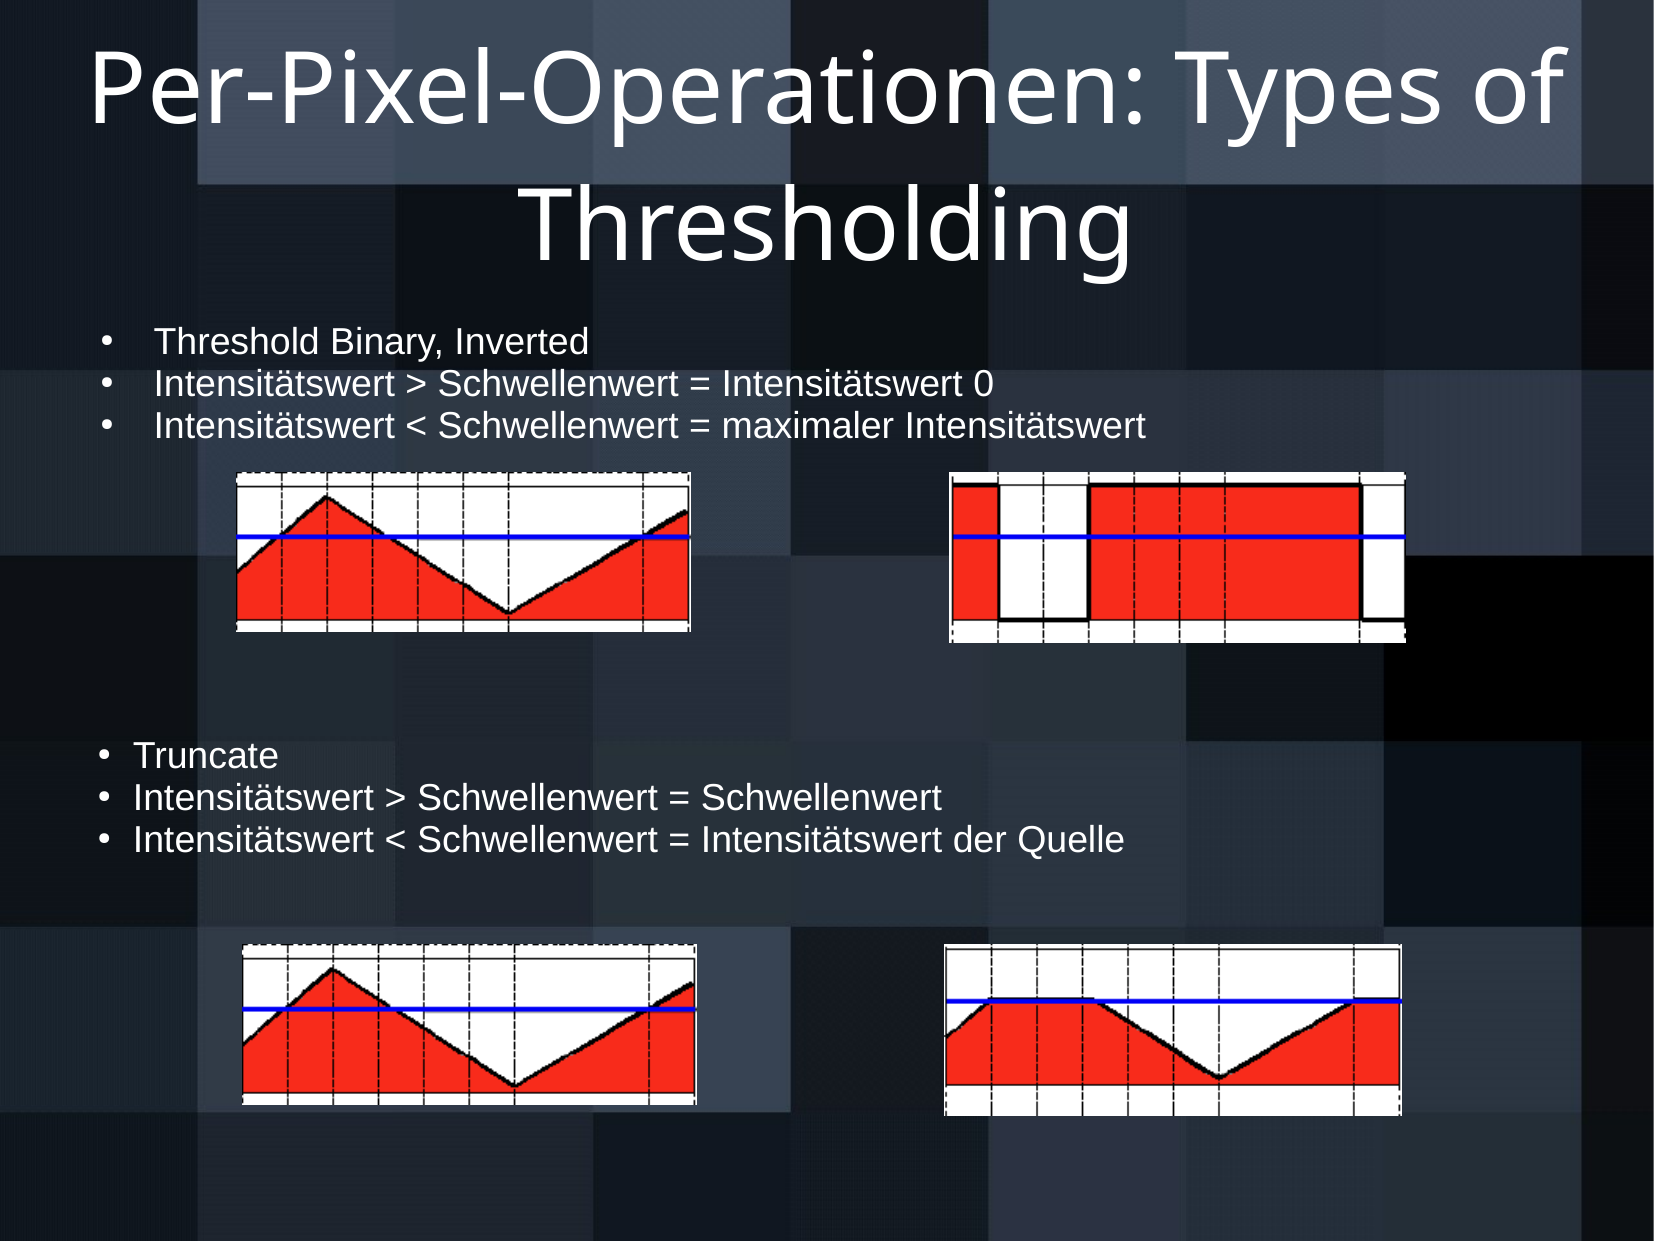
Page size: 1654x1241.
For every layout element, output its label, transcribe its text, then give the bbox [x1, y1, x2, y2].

picture [0, 0, 1654, 1241]
list Threshold Binary, Inverted Intensitätswert > Schwellenwert = Intensitätswert 0 Intensitätswert < Schwellenwert = maximaler Intensitätswert [82, 320, 1571, 456]
title Per-Pixel-Operationen: Types of Thresholding [82, 31, 1571, 275]
text_box Truncate Intensitätswert > Schwellenwert = Schwellenwert Intensitätswert < Schwellenwert = Intensitätswert der Quelle [82, 727, 1536, 869]
